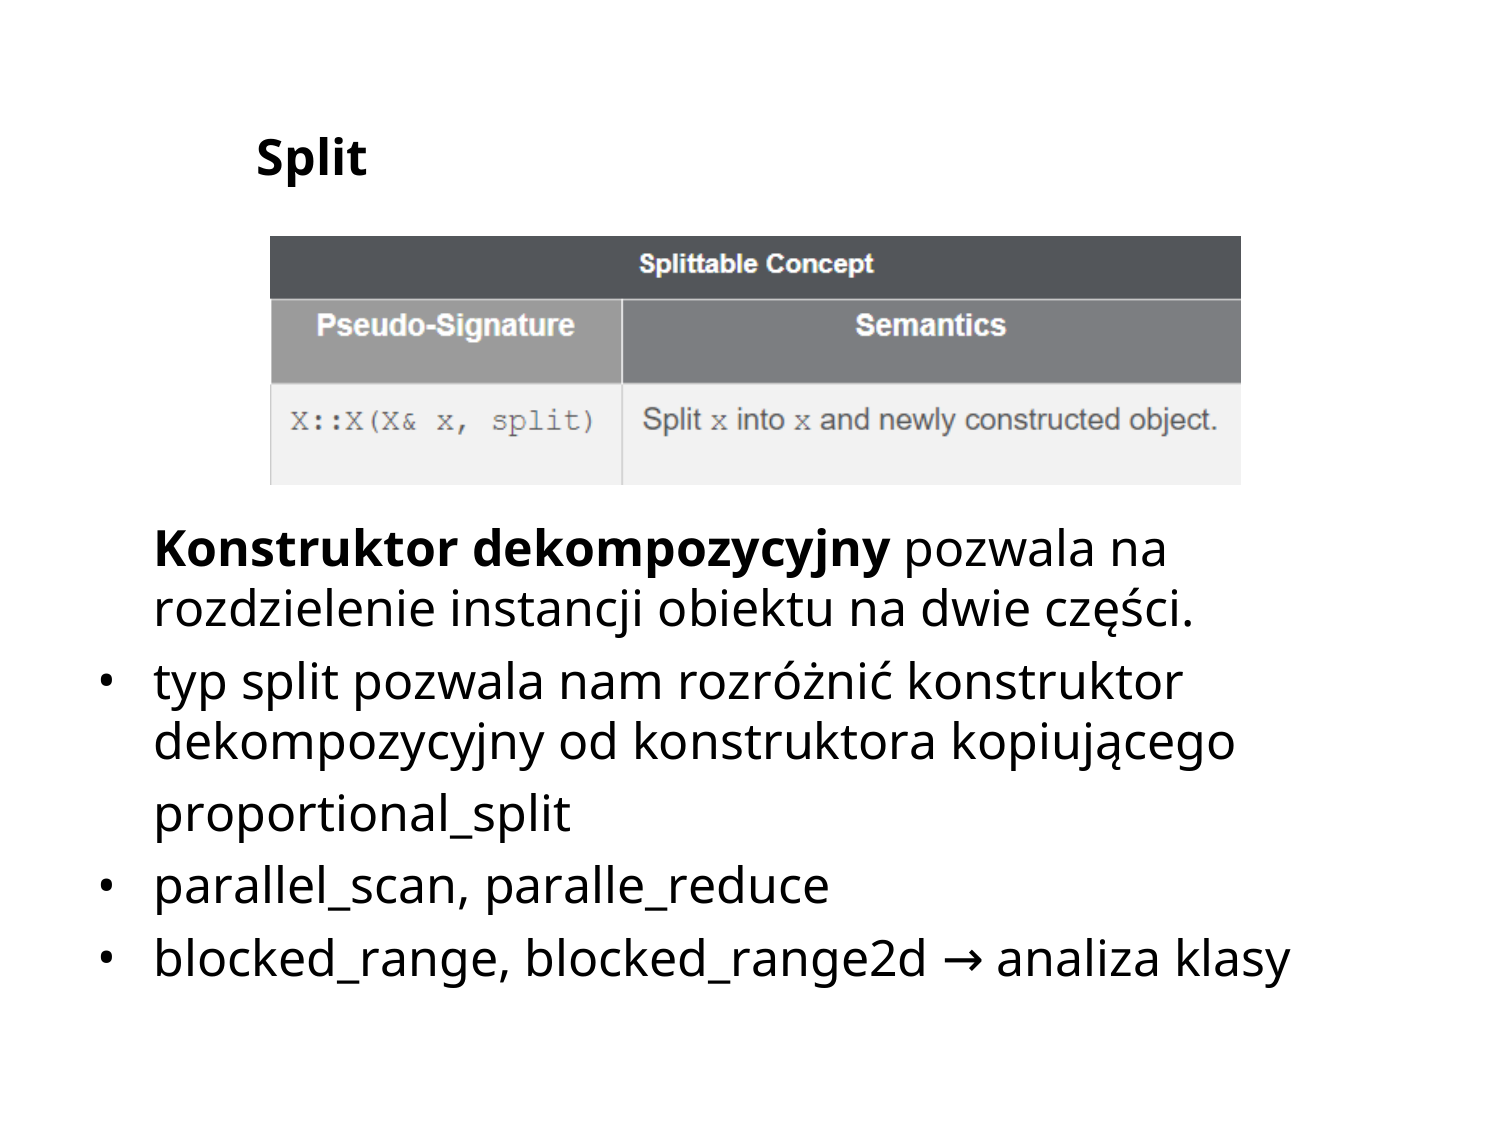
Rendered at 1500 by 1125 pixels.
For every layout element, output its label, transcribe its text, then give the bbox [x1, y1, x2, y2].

title Split [242, 78, 1425, 233]
picture [270, 236, 1241, 485]
list Konstruktor dekompozycyjny pozwala na rozdzielenie instancji obiektu na dwie części. typ split pozwala nam rozróżnić konstruktor dekompozycyjny od konstruktora kopiującego proportional_split parallel_scan, paralle_reduce blocked_range, blocked_range2d → analiza klasy [82, 267, 1425, 1005]
